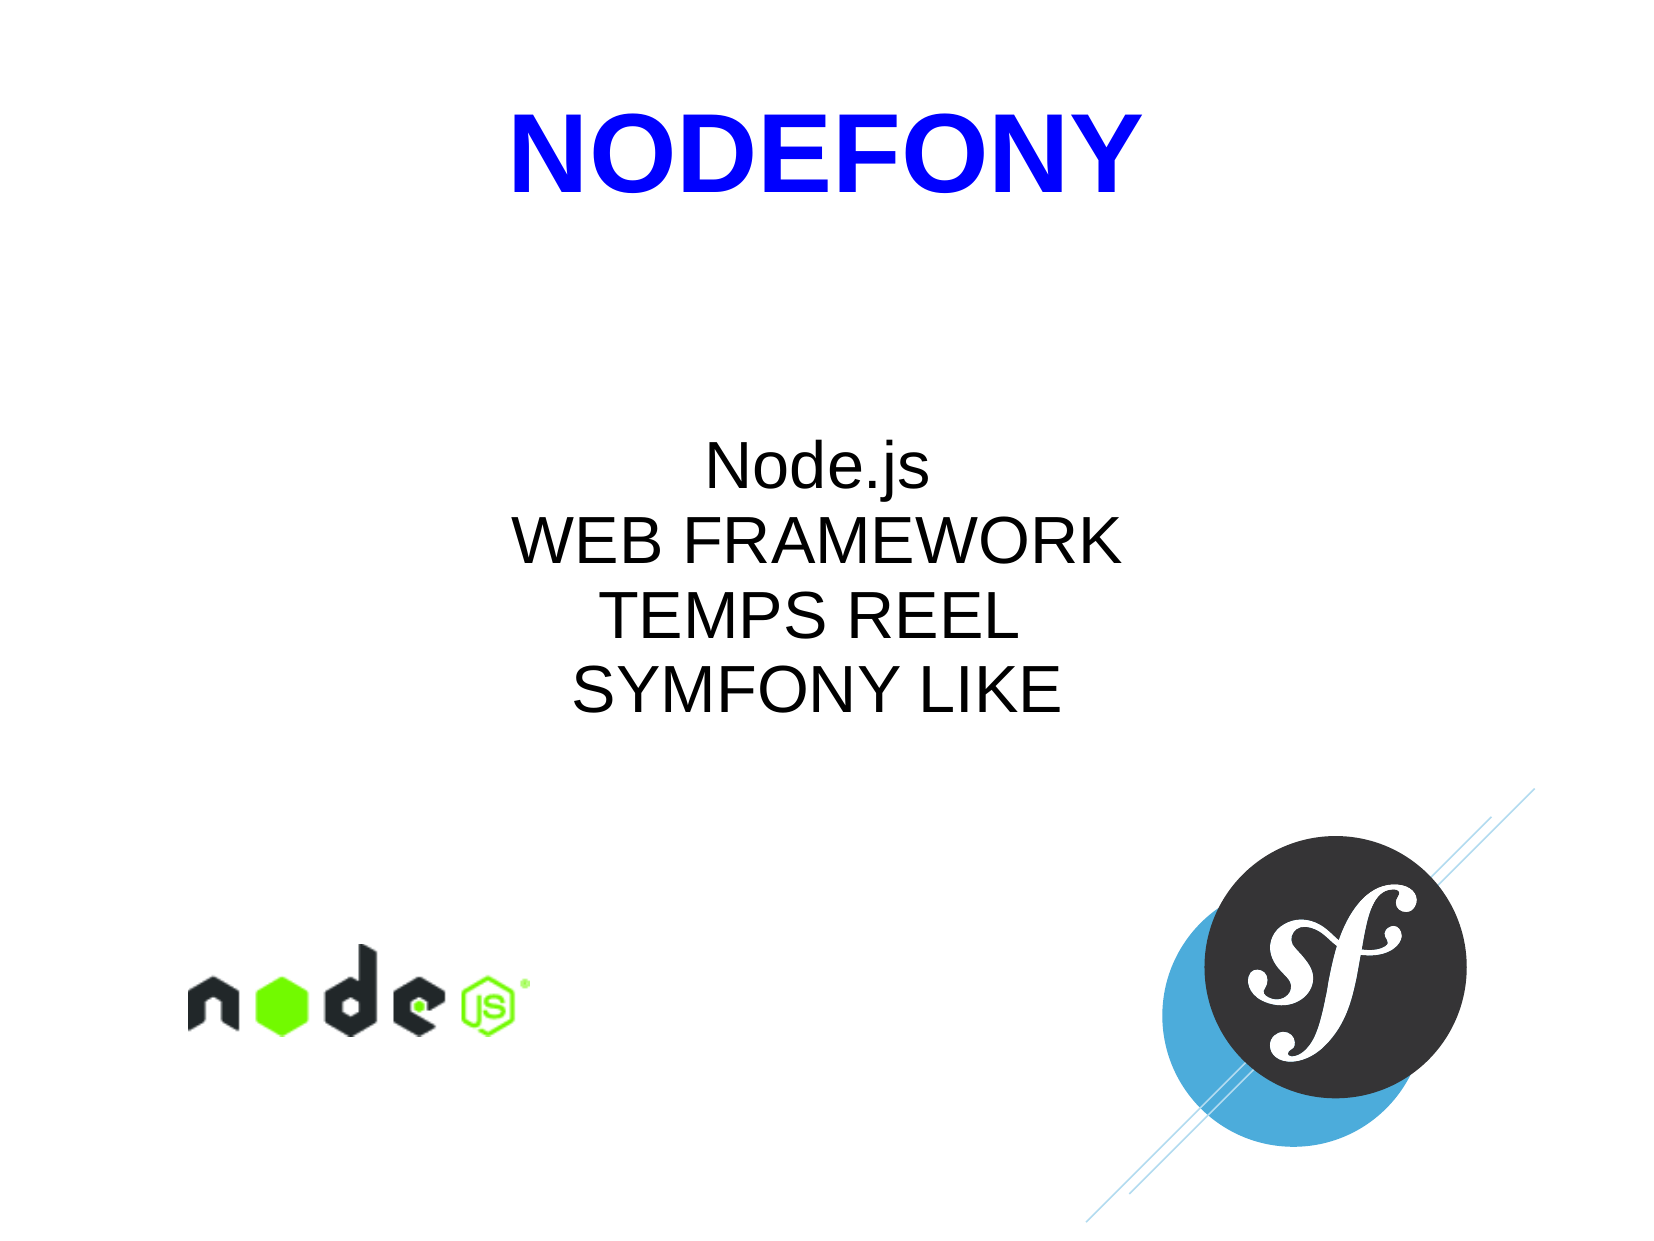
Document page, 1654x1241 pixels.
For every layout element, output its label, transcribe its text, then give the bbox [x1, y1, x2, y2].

picture [188, 944, 530, 1037]
title NODEFONY [507, 49, 1146, 218]
picture [1085, 788, 1536, 1225]
subtitle Node.js WEB FRAMEWORK TEMPS REEL SYMFONY LIKE [73, 218, 1562, 938]
